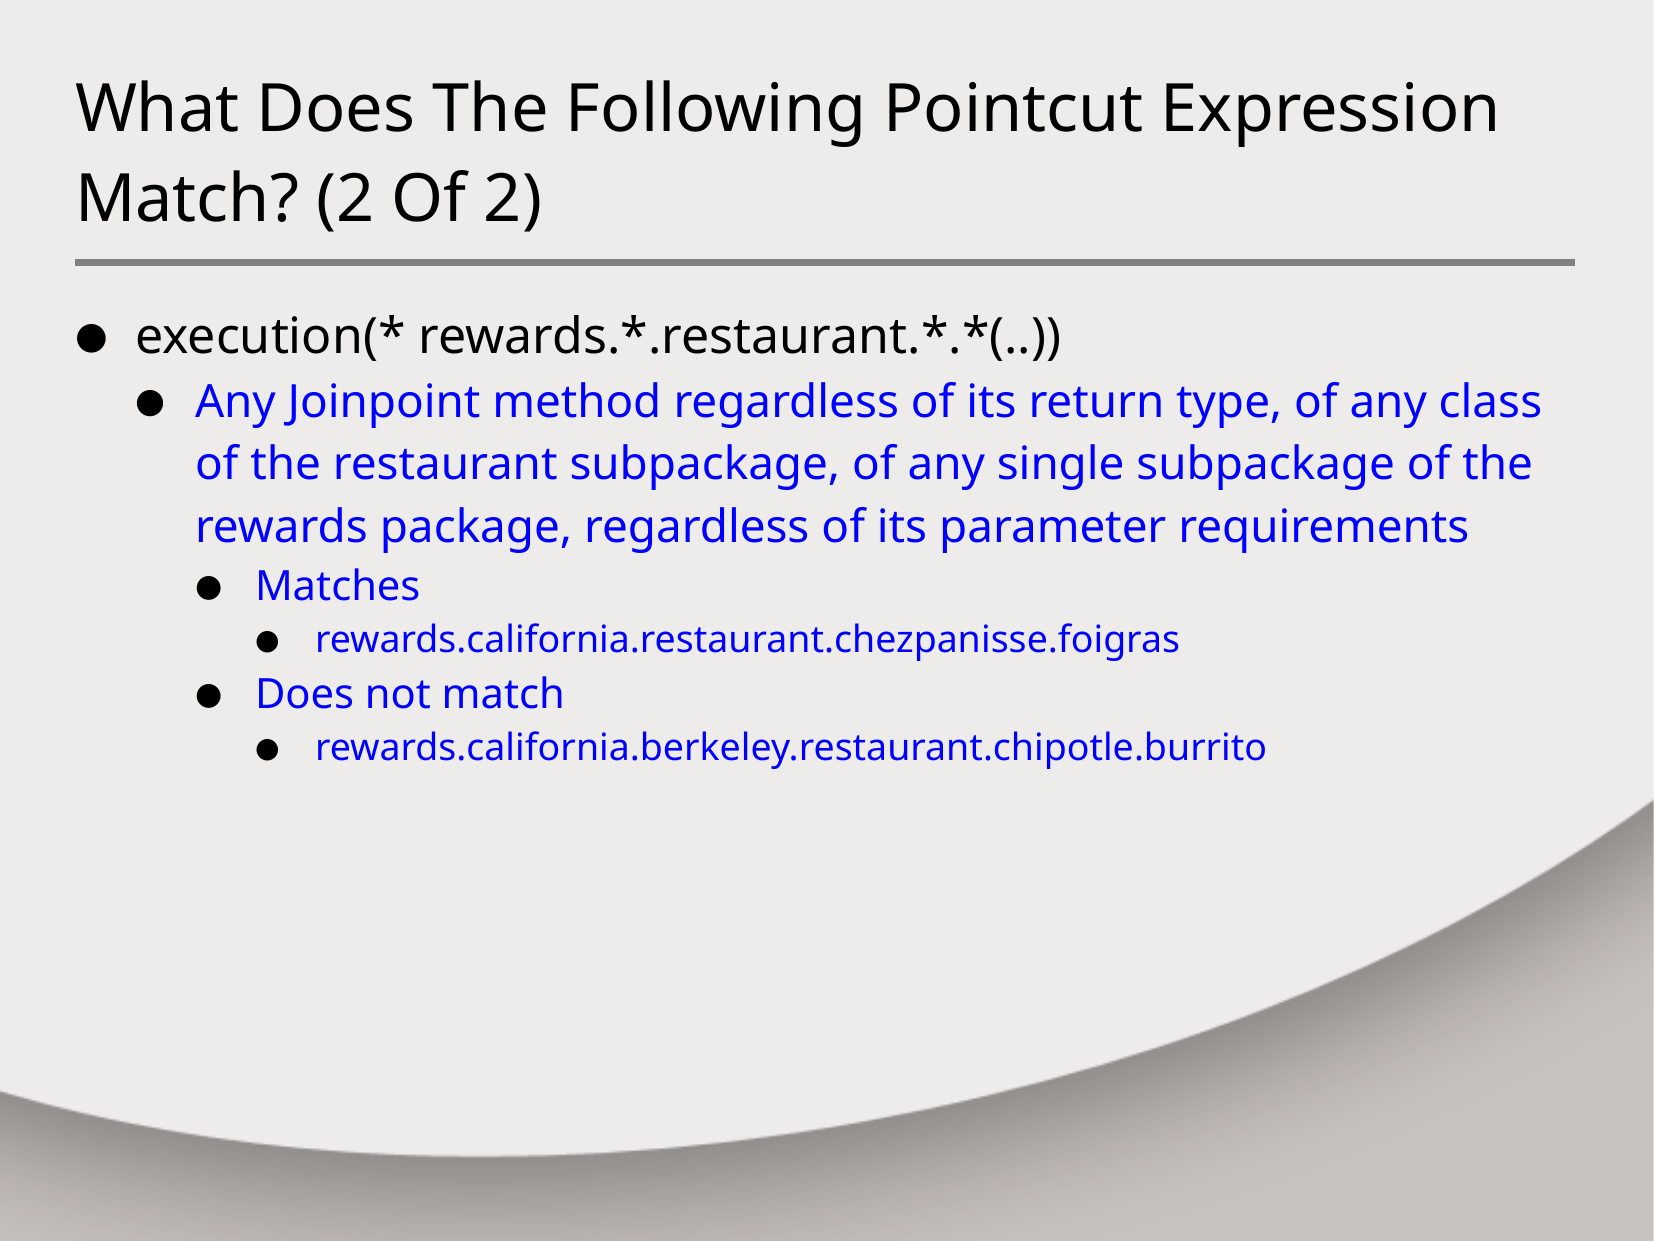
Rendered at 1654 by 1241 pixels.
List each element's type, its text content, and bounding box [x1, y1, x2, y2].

list execution(* rewards.*.restaurant.*.*(..)) Any Joinpoint method regardless of its return type, of any class of the restaurant subpackage, of any single subpackage of the rewards package, regardless of its parameter requirements Matches rewards.california.restaurant.chezpanisse.foigras Does not match rewards.california.berkeley.restaurant.chipotle.burrito [75, 300, 1576, 1163]
picture [0, 0, 1654, 1241]
title What Does The Following Pointcut Expression Match? (2 Of 2) [75, 75, 1576, 226]
